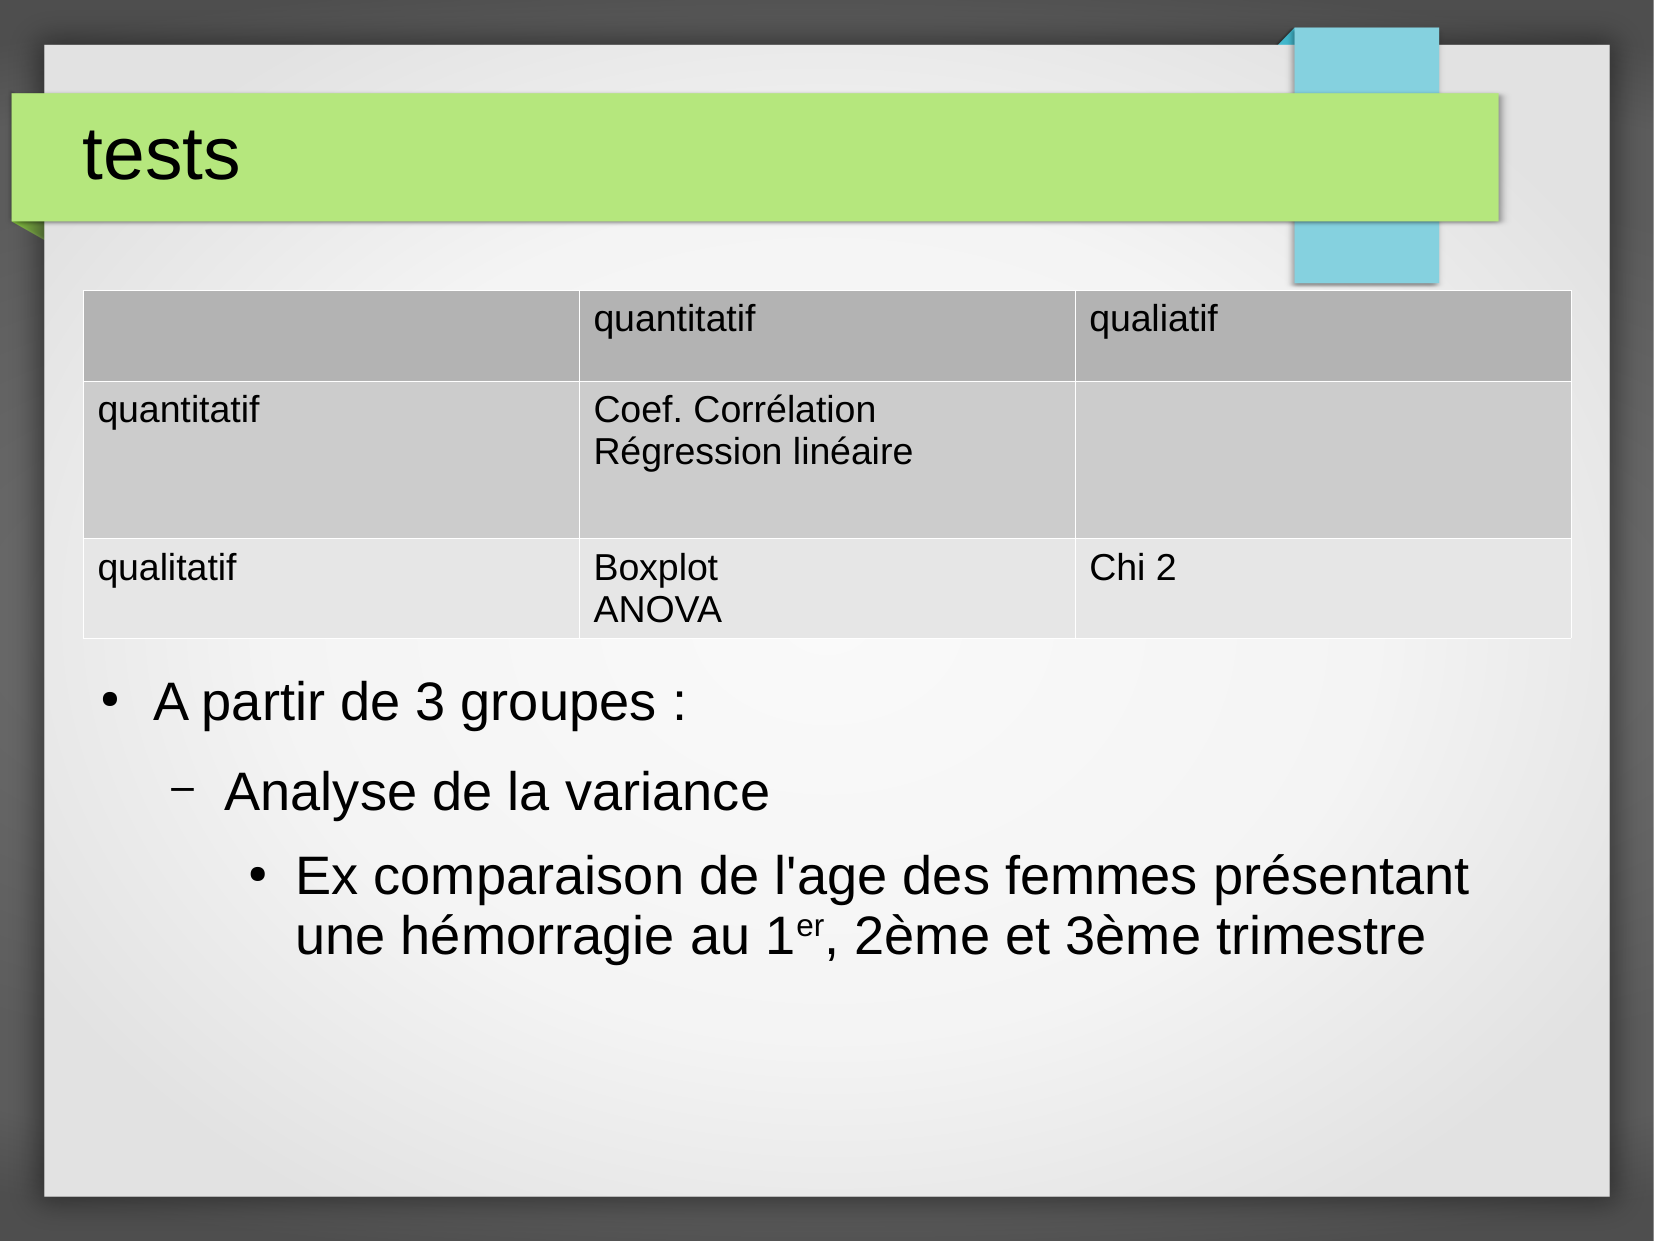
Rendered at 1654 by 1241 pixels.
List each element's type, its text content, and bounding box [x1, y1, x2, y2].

table_cell Boxplot ANOVA [580, 539, 1075, 638]
table_header [84, 291, 579, 381]
table_cell quantitatif [84, 382, 579, 538]
table_cell qualitatif [84, 539, 579, 638]
table_cell [1076, 382, 1571, 538]
table_cell Coef. Corrélation Régression linéaire [580, 382, 1075, 538]
picture [0, 0, 1654, 1241]
list A partir de 3 groupes : Analyse de la variance Ex comparaison de l'age des femmes présentant une hémorragie au 1er, 2ème et 3ème trimestre [82, 670, 1571, 1015]
title tests [82, 94, 1264, 213]
table_cell Chi 2 [1076, 539, 1571, 638]
table_header quantitatif [580, 291, 1075, 381]
table_header qualiatif [1076, 291, 1571, 381]
